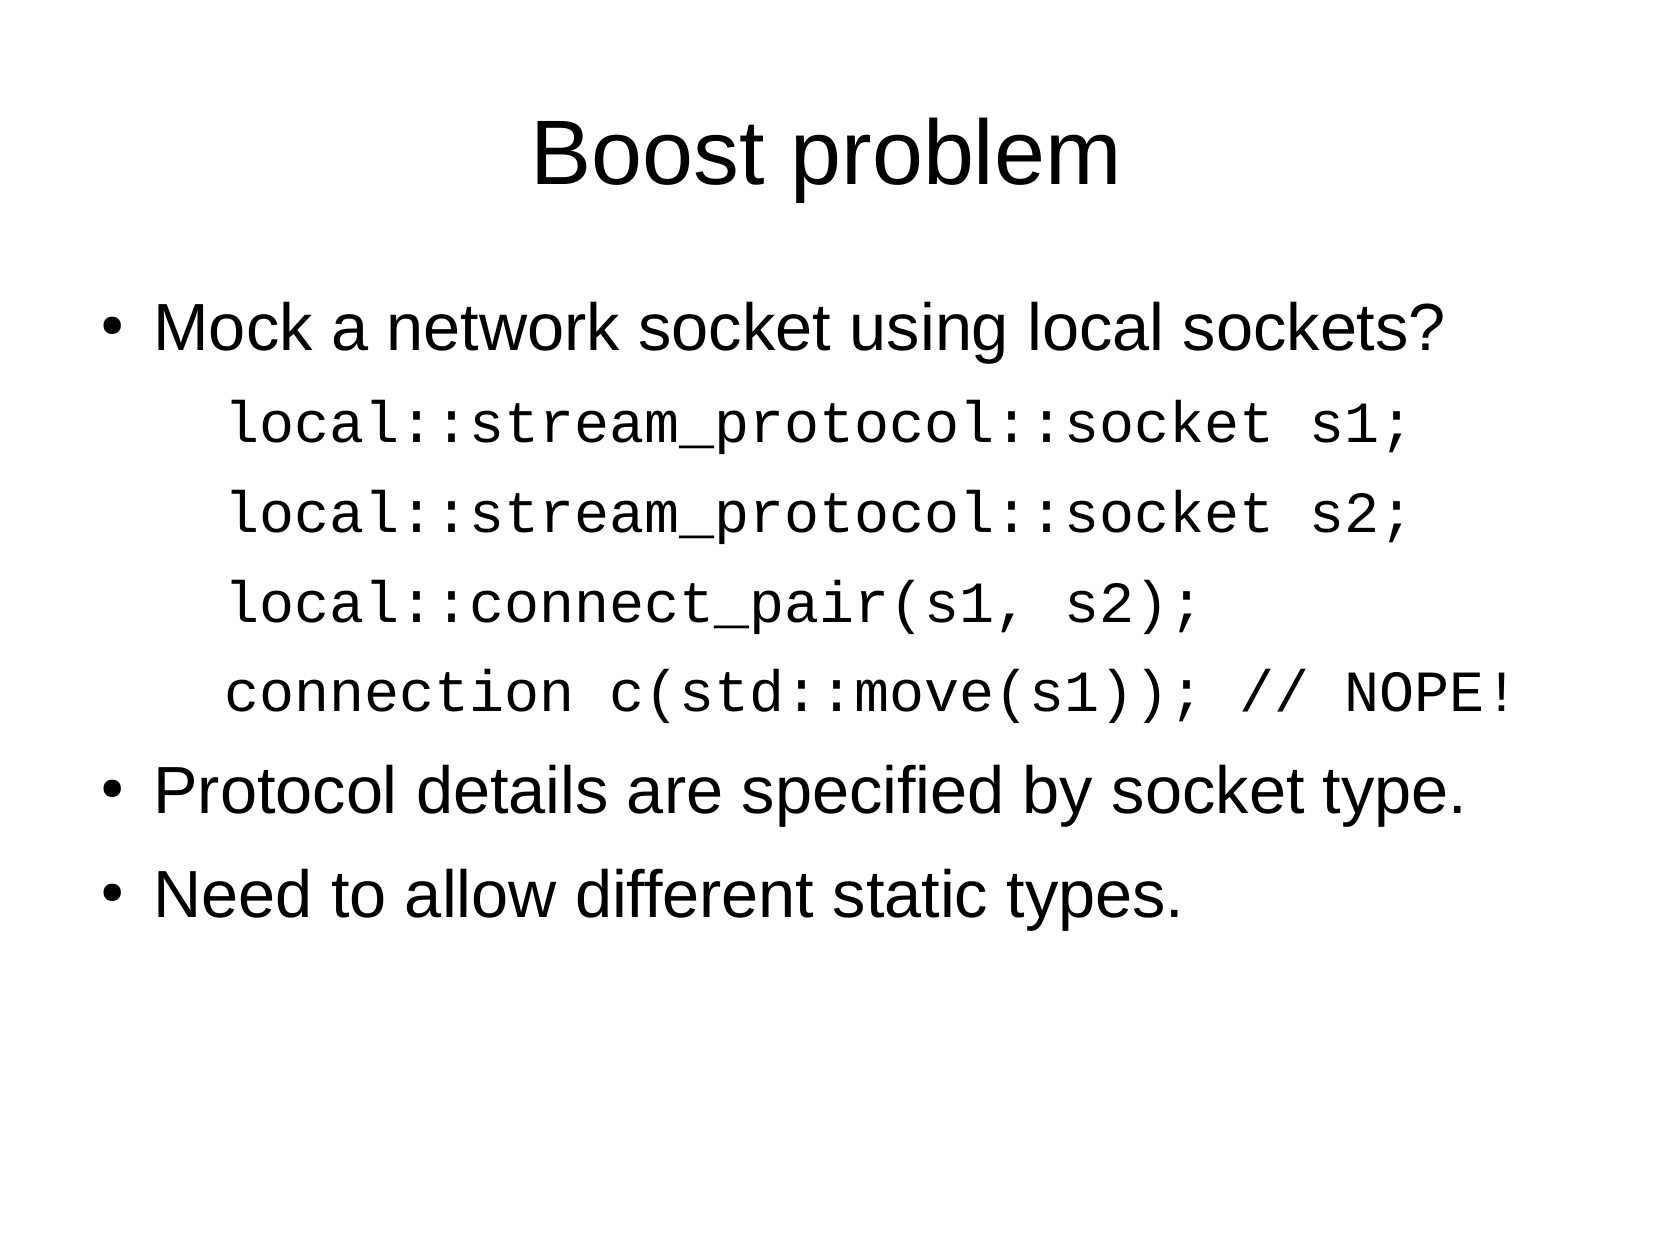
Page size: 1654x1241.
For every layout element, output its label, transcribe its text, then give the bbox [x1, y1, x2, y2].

list Mock a network socket using local sockets? local::stream_protocol::socket s1; local::stream_protocol::socket s2; local::connect_pair(s1, s2); connection c(std::move(s1)); // NOPE! Protocol details are specified by socket type. Need to allow different static types. [82, 290, 1571, 1109]
title Boost problem [82, 49, 1571, 257]
